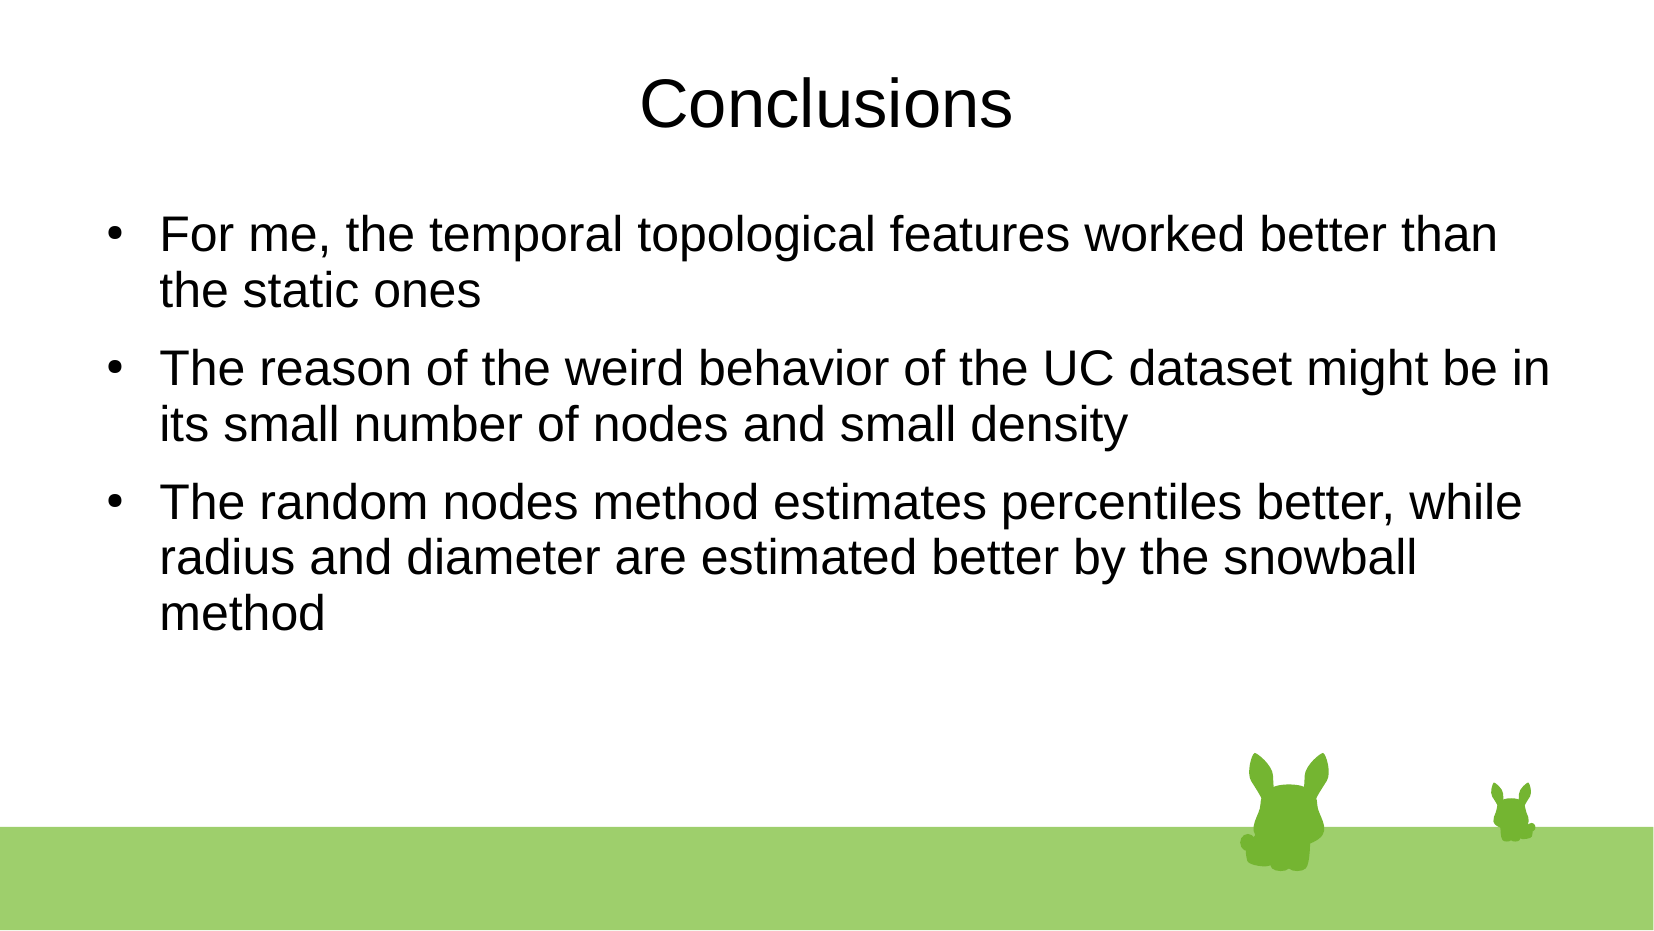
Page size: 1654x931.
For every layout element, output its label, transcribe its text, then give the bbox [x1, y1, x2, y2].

title Conclusions [88, 29, 1565, 178]
list For me, the temporal topological features worked better than the static ones The reason of the weird behavior of the UC dataset might be in its small number of nodes and small density The random nodes method estimates percentiles better, while radius and diameter are estimated better by the snowball method [88, 206, 1565, 739]
